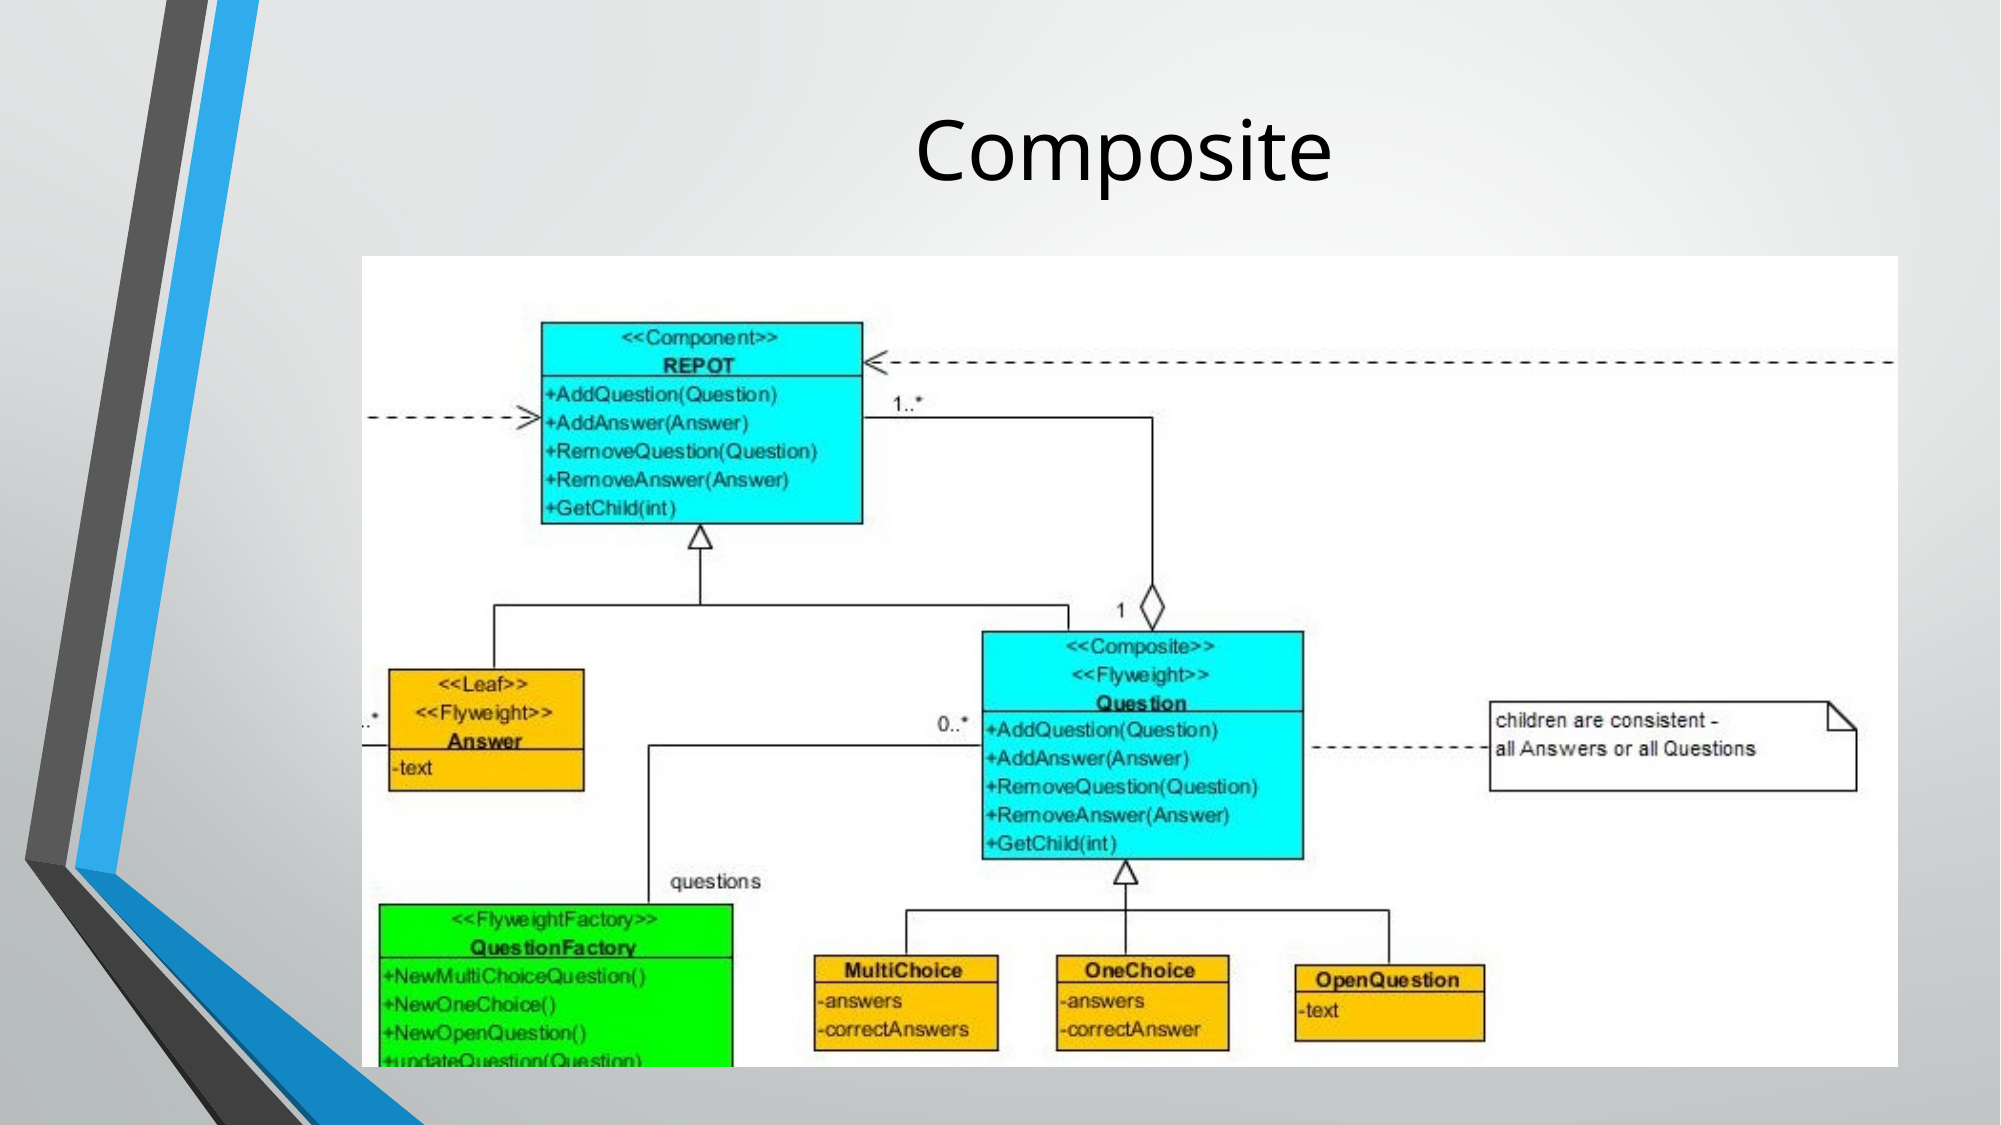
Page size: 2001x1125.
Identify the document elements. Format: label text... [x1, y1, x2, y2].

picture [362, 256, 1898, 1067]
title Composite [736, 37, 1514, 257]
